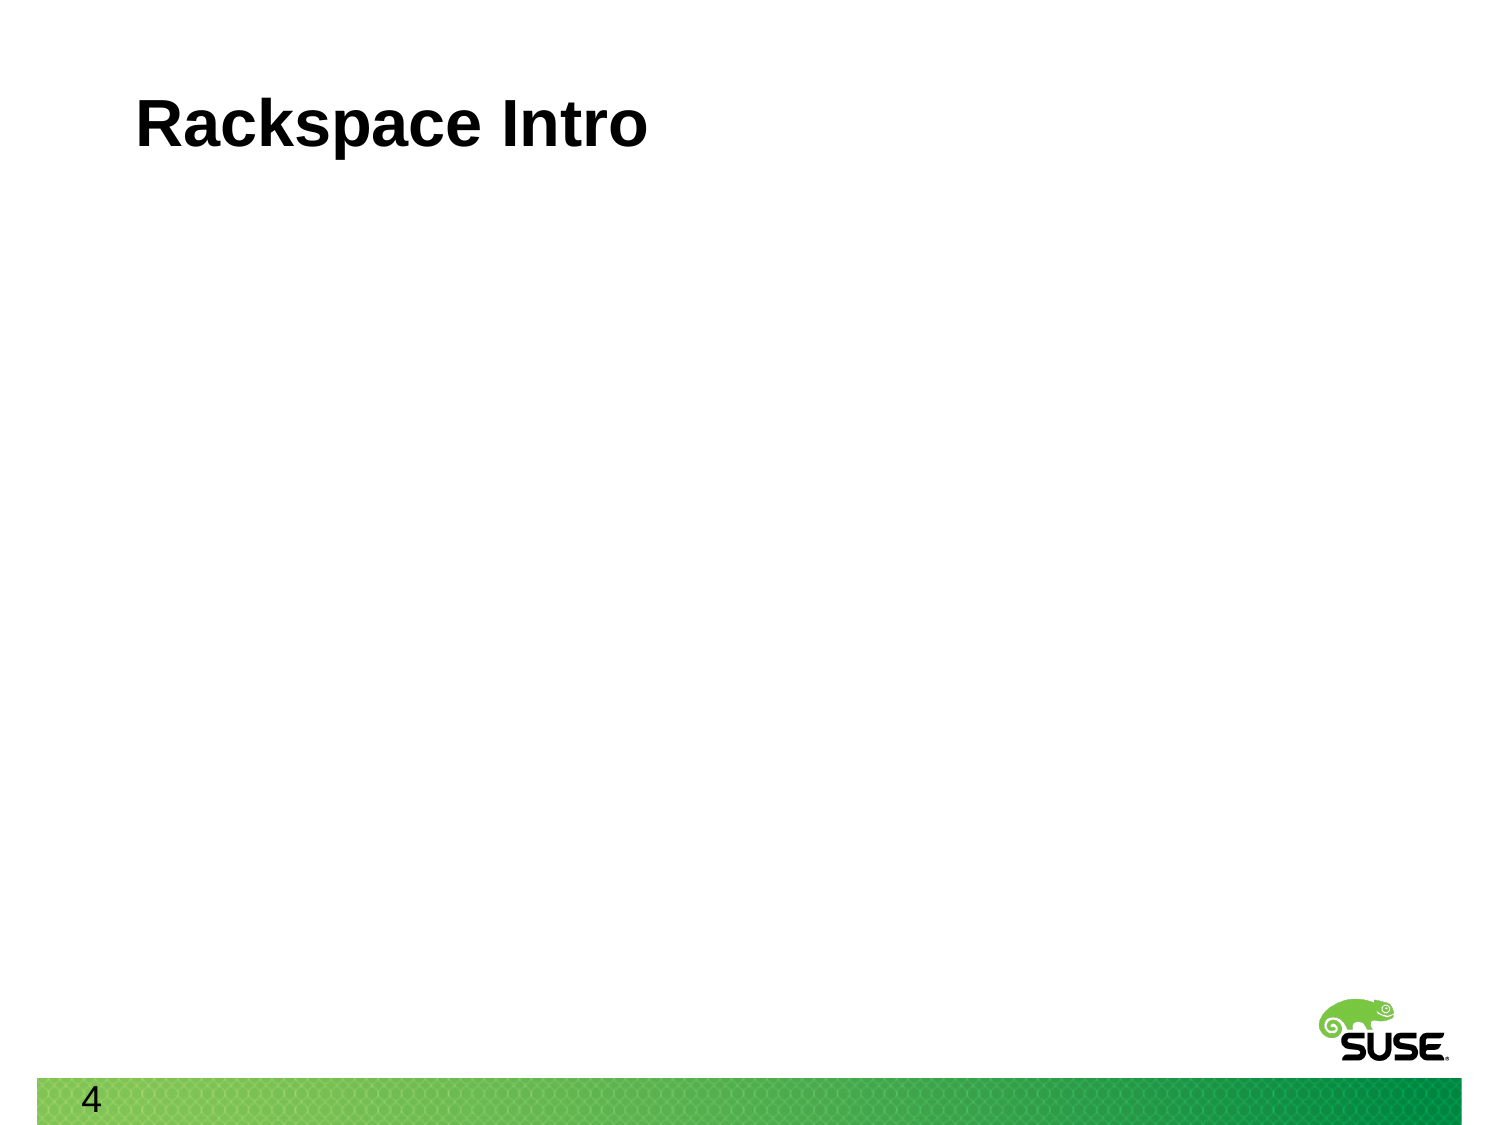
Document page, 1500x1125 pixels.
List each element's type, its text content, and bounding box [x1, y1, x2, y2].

title Rackspace Intro [135, 41, 1372, 204]
picture [37, 1078, 1462, 1125]
picture [1319, 999, 1449, 1061]
